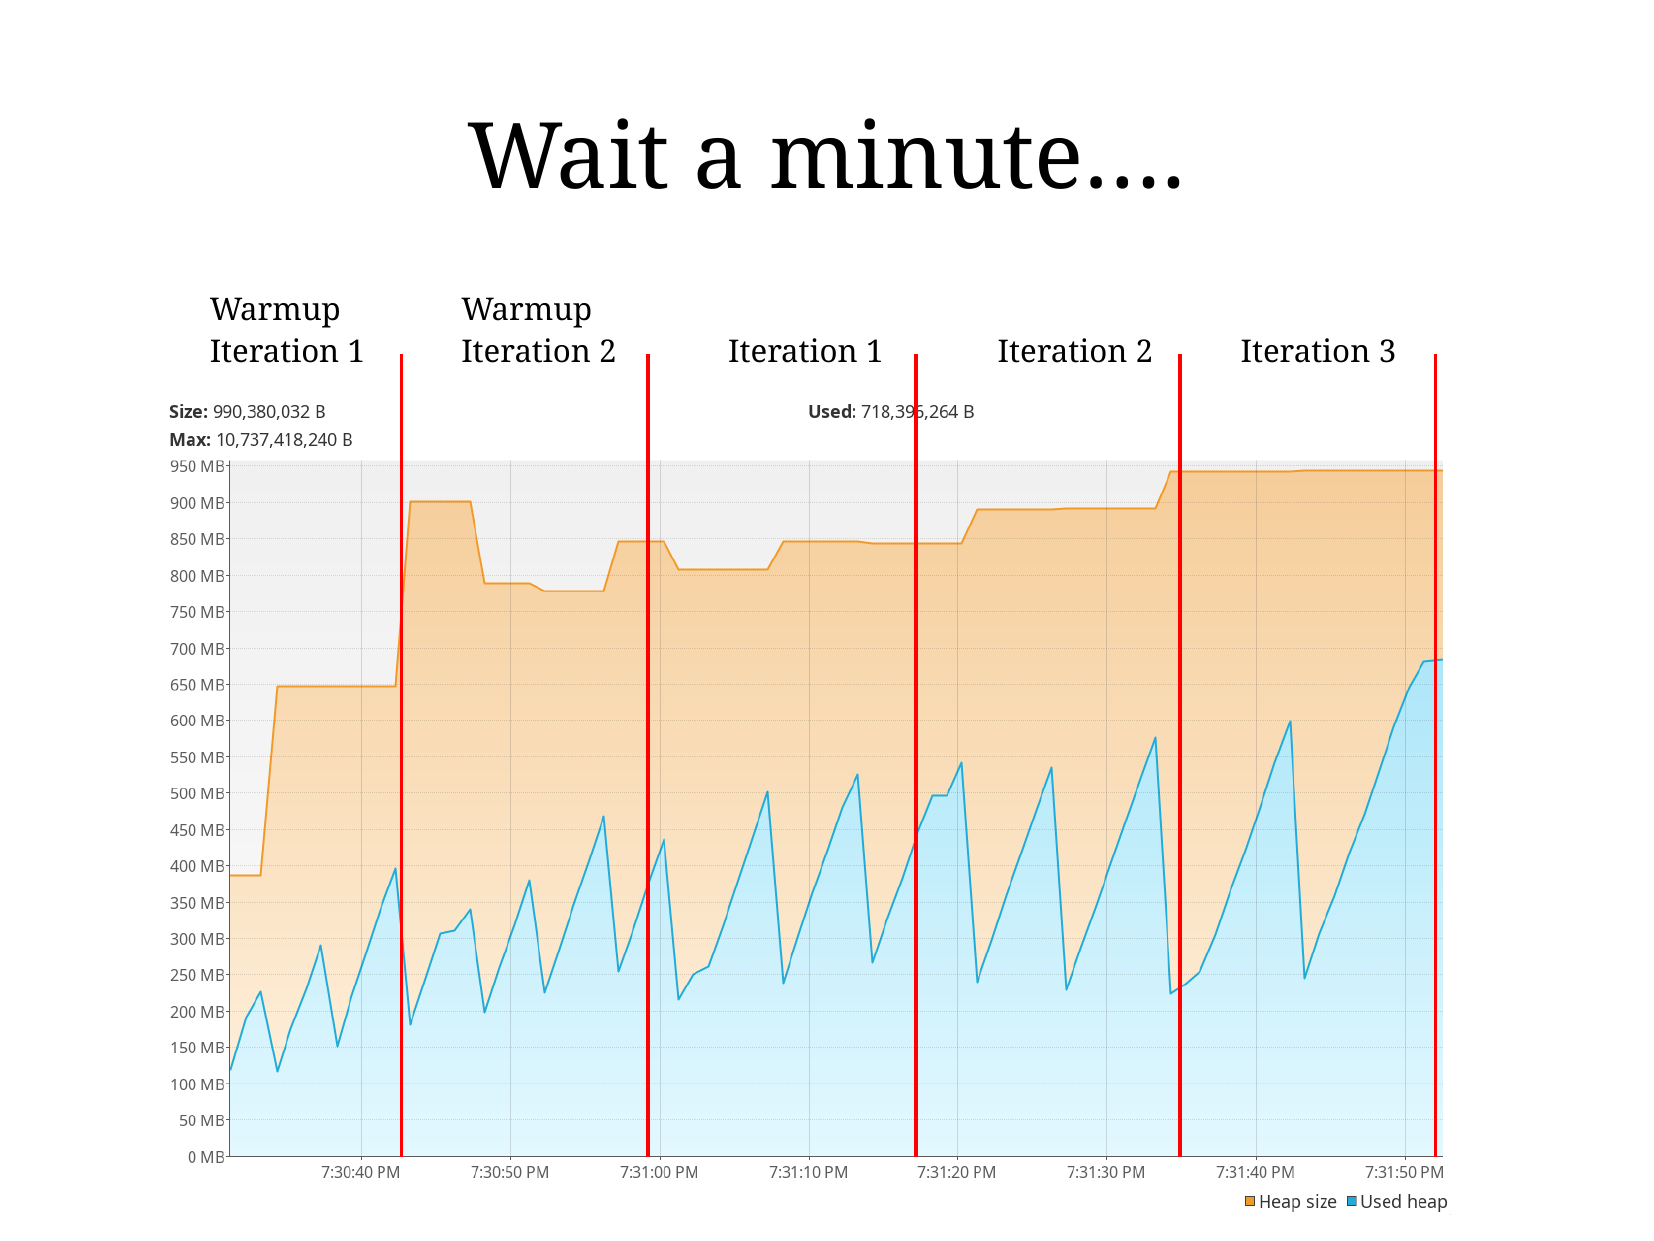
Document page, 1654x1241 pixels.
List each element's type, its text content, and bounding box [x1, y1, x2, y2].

text_box Iteration 2 [974, 321, 1217, 423]
text_box Iteration 3 [1217, 321, 1471, 423]
text_box Warmup Iteration 1 [195, 279, 413, 423]
text_box Warmup Iteration 2 [446, 279, 665, 423]
title Wait a minute…. [82, 49, 1571, 257]
picture [161, 395, 1451, 1215]
text_box Iteration 1 [705, 321, 955, 423]
